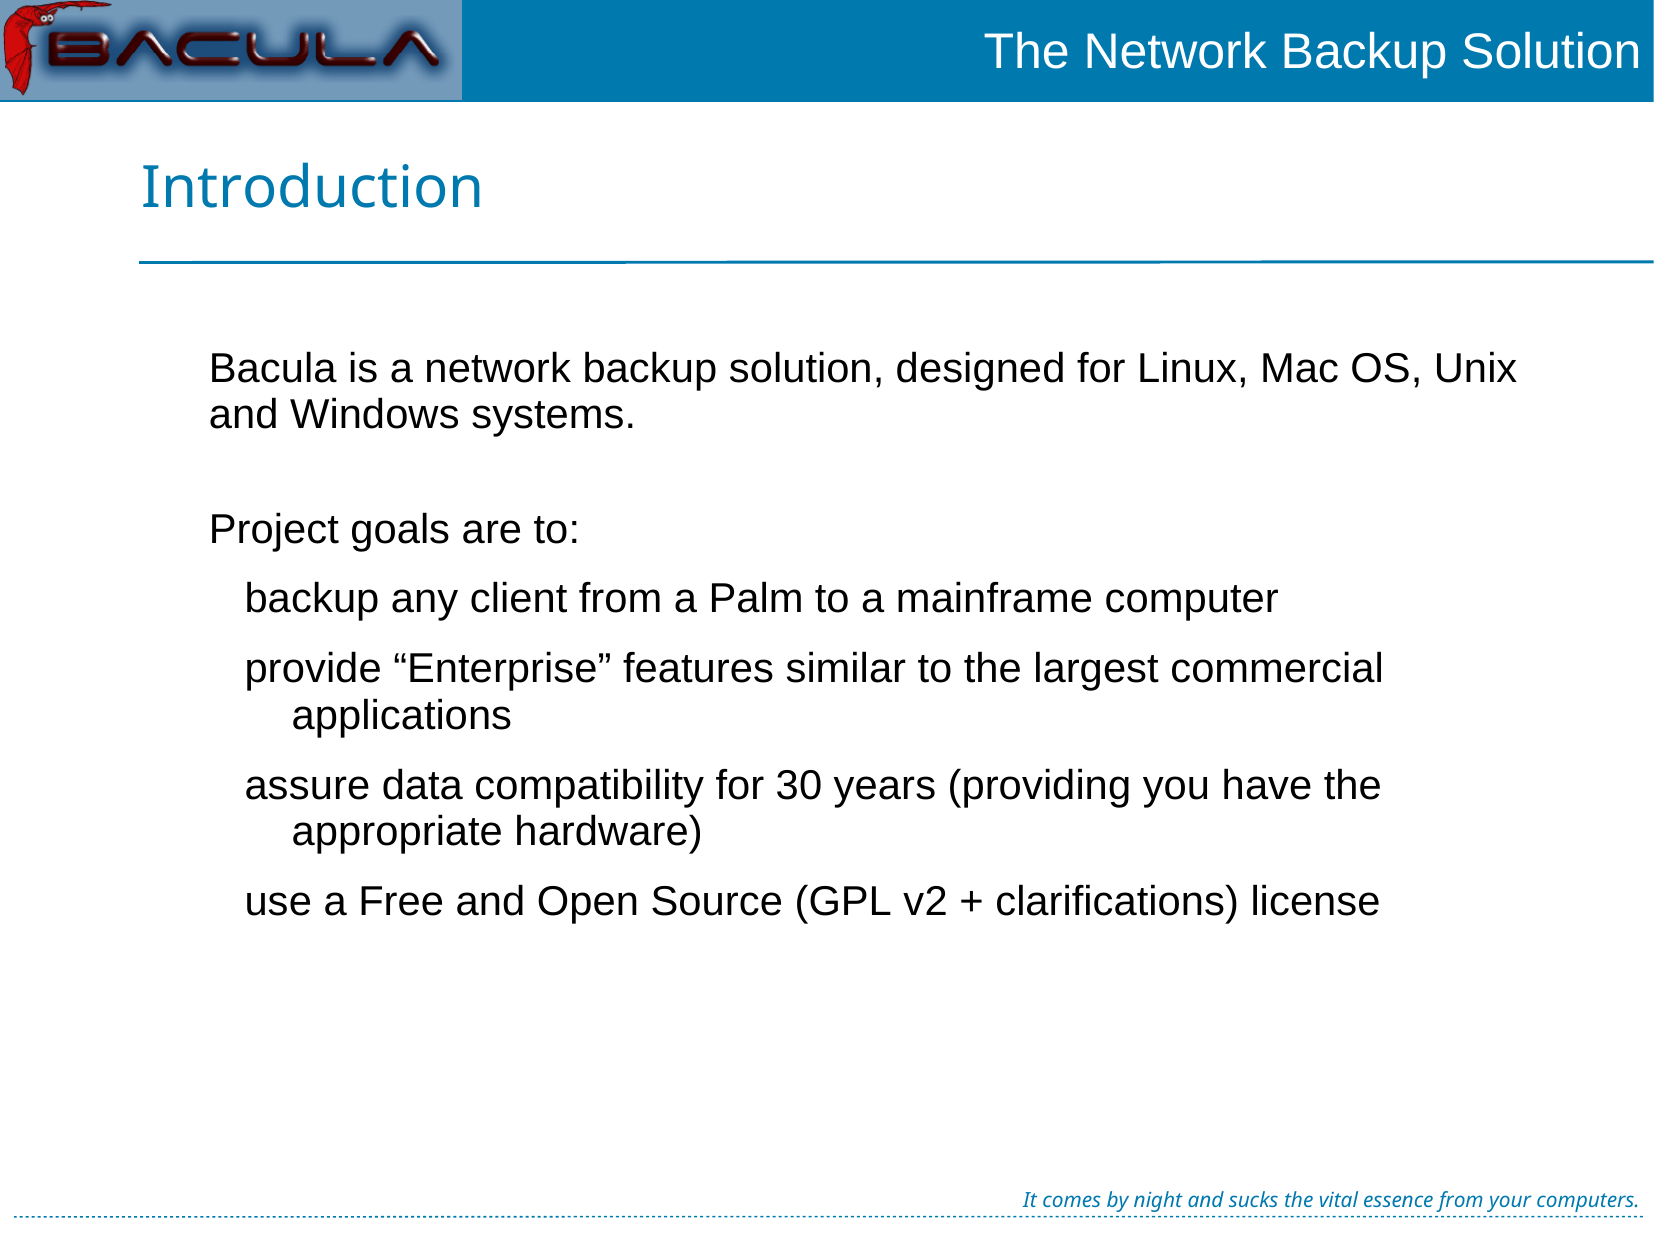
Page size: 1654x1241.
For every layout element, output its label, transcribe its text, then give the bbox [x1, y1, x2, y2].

list Bacula is a network backup solution, designed for Linux, Mac OS, Unix and Windows systems. Project goals are to: backup any client from a Palm to a mainframe computer provide “Enterprise” features similar to the largest commercial applications assure data compatibility for 30 years (providing you have the appropriate hardware) use a Free and Open Source (GPL v2 + clarifications) license [150, 344, 1534, 1142]
title Introduction [141, 112, 1501, 226]
picture [0, 0, 461, 99]
